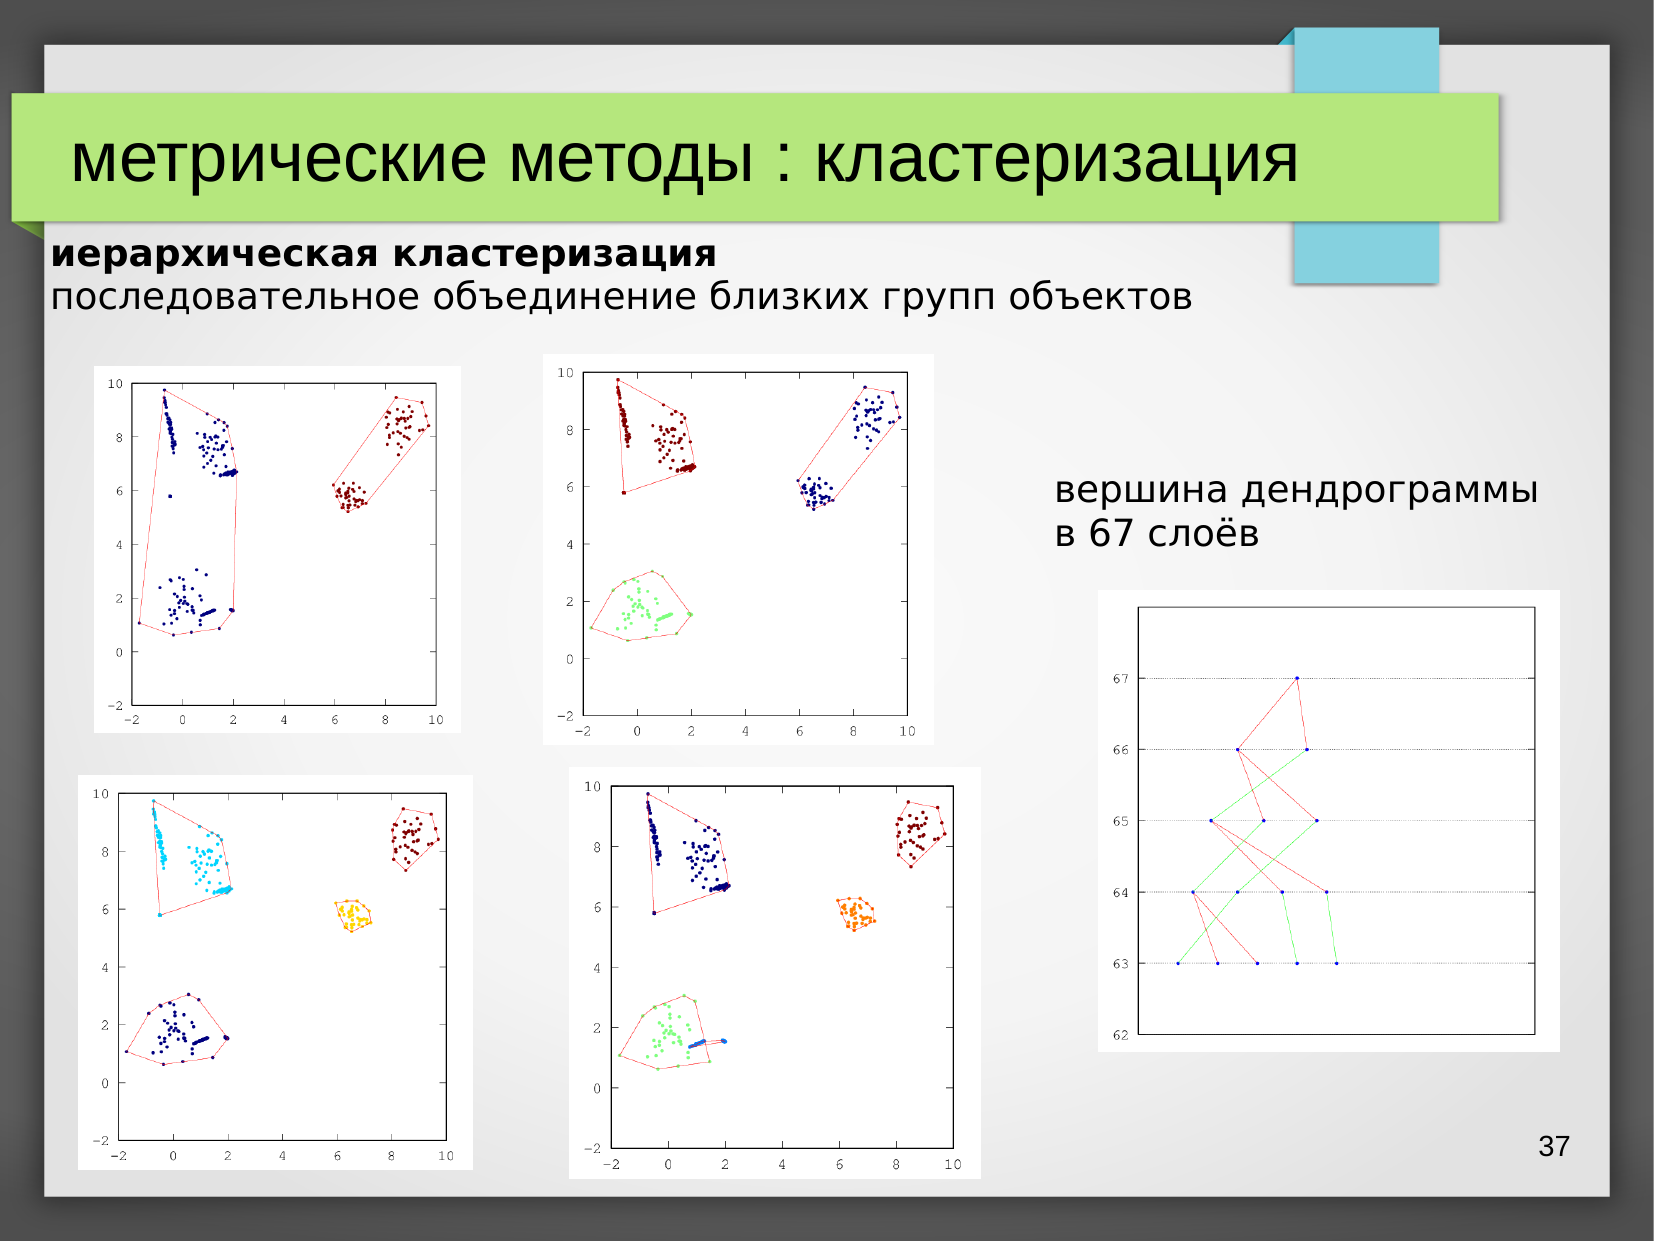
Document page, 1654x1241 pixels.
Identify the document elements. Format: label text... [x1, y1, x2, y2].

text_box вершина дендрограммы в 67 слоёв [1039, 460, 1619, 567]
text_box иерархическая кластеризация последовательное объединение близких групп объектов [35, 224, 1288, 331]
picture [0, 0, 1654, 1241]
title метрические методы : кластеризация [70, 117, 1382, 197]
